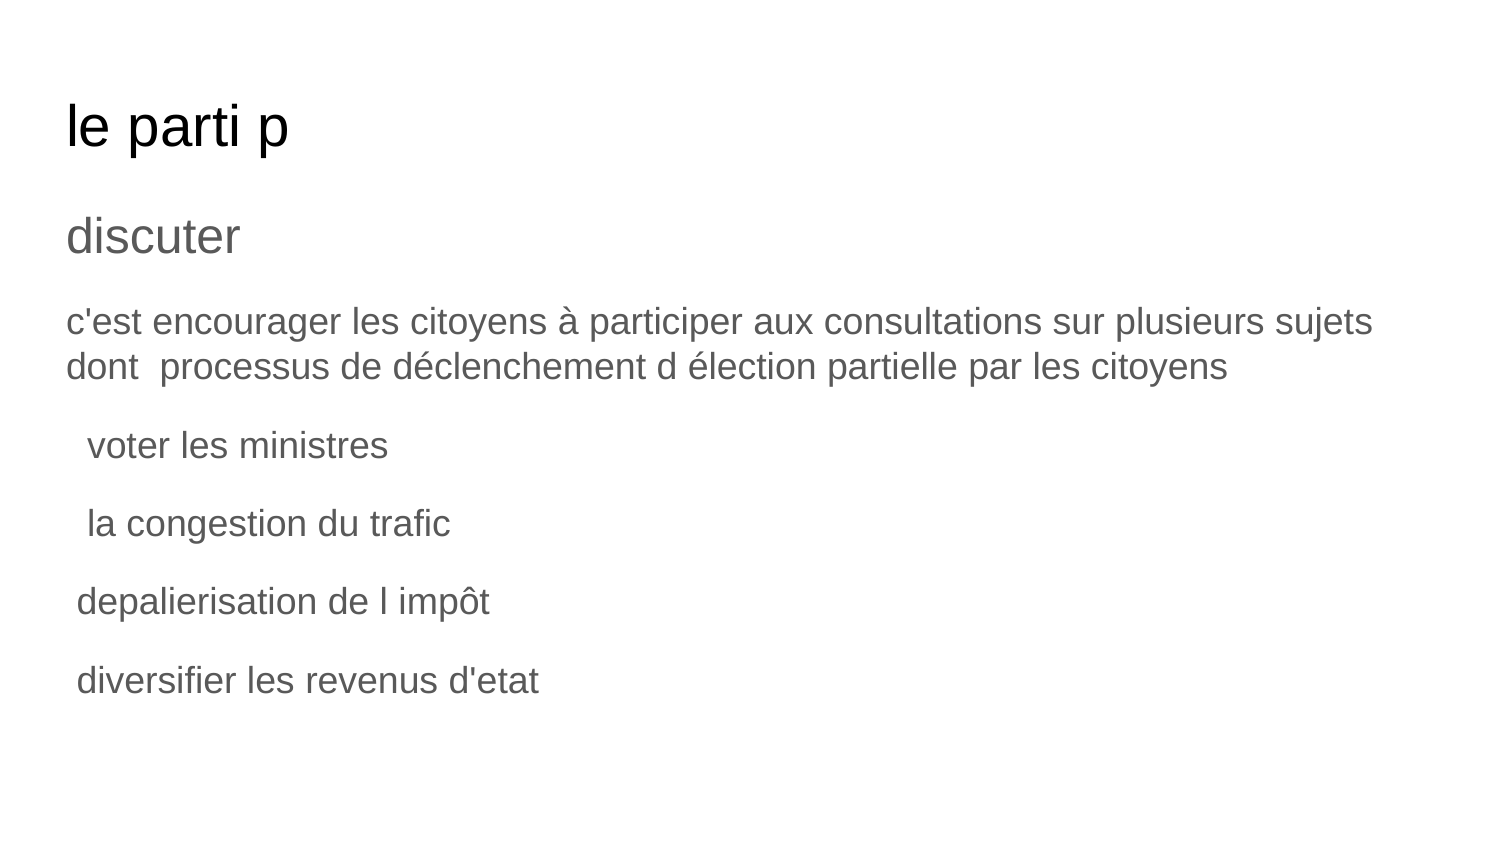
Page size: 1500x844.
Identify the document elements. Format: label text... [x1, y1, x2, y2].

title le parti p [51, 72, 1449, 167]
list discuter c'est encourager les citoyens à participer aux consultations sur plusieurs sujets dont processus de déclenchement d élection partielle par les citoyens voter les ministres la congestion du trafic depalierisation de l impôt diversifier les revenus d'etat [51, 189, 1449, 796]
